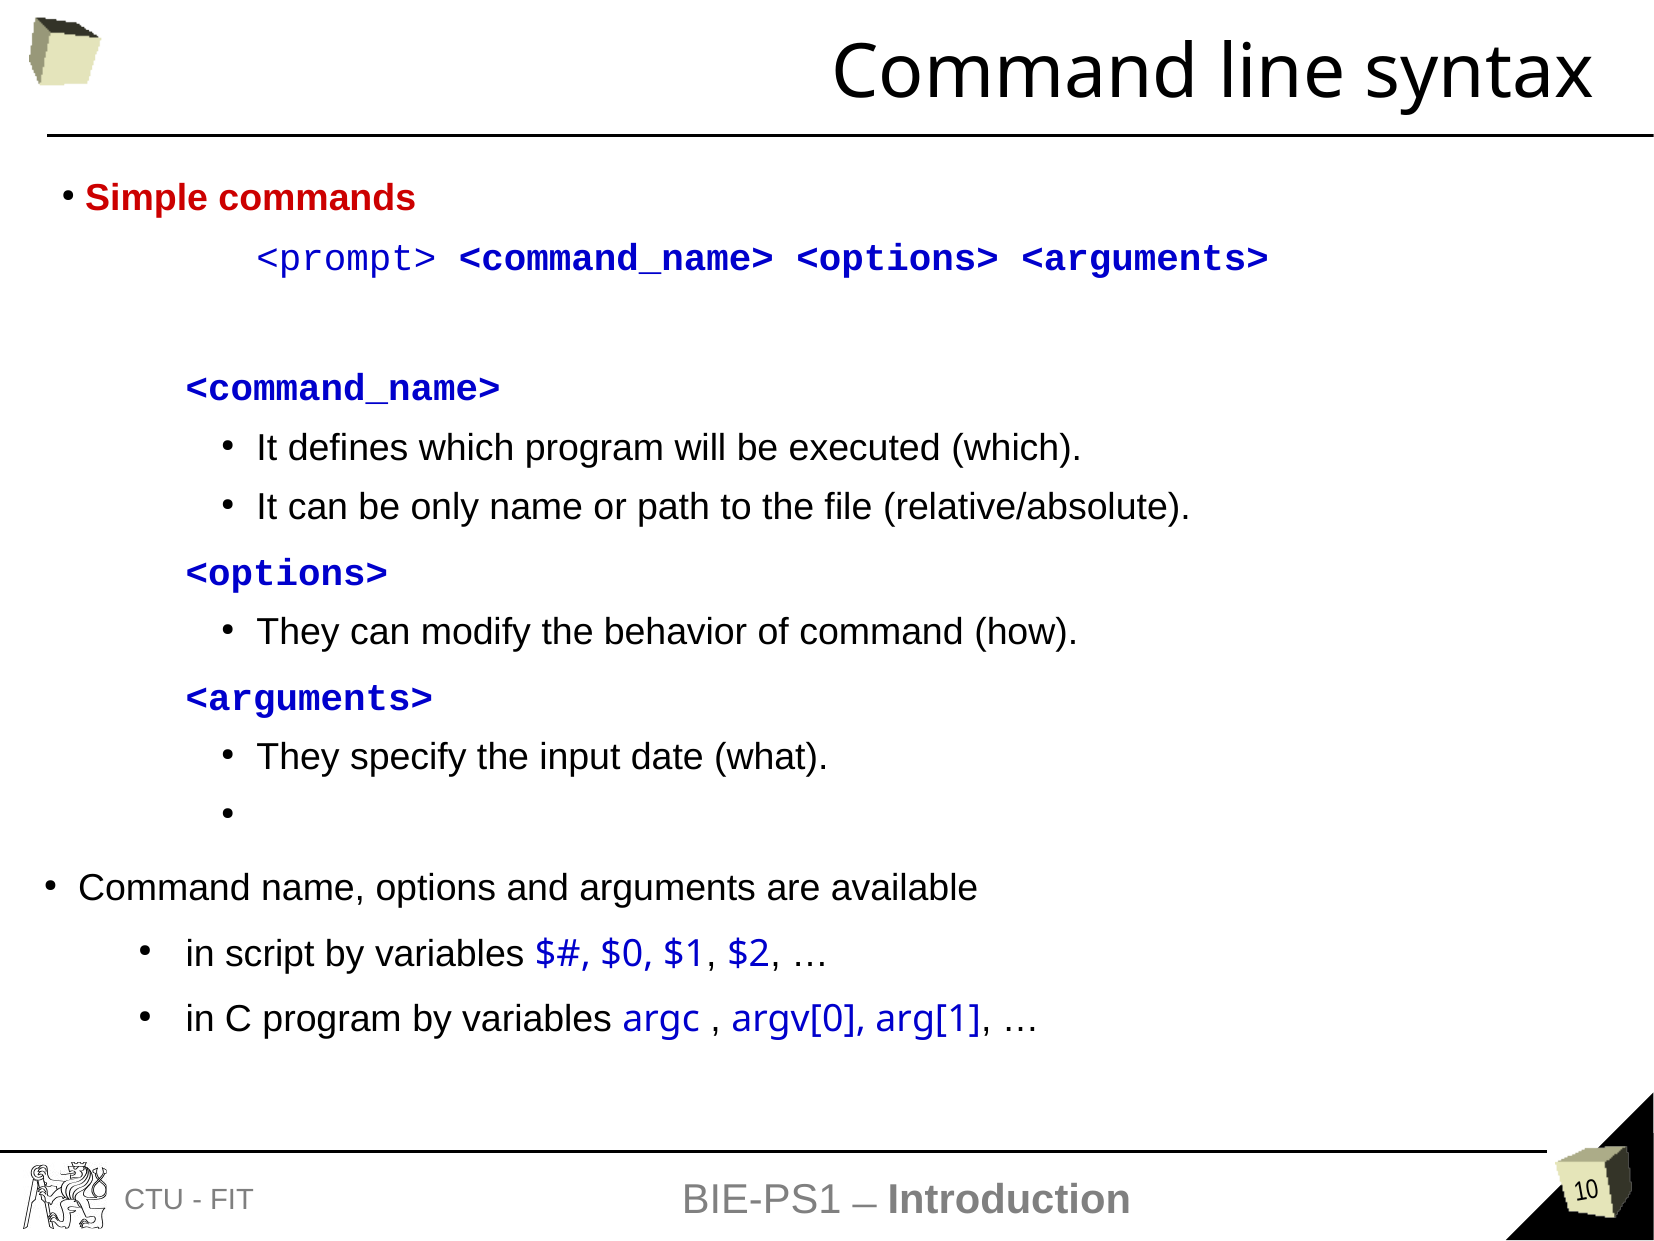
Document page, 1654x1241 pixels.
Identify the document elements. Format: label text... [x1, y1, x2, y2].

picture [29, 16, 105, 89]
list Simple commands <prompt> <command_name> <options> <arguments> <command_name> It defines which program will be executed (which). It can be only name or path to the file (relative/absolute). <options> They can modify the behavior of command (how). <arguments> They specify the input date (what). Command name, options and arguments are available in script by variables $#, $0, $1, $2, … in C program by variables argc , argv[0], arg[1], … [43, 177, 1611, 1134]
picture [23, 1162, 107, 1229]
title Command line syntax [118, 0, 1595, 119]
picture [1555, 1145, 1635, 1221]
